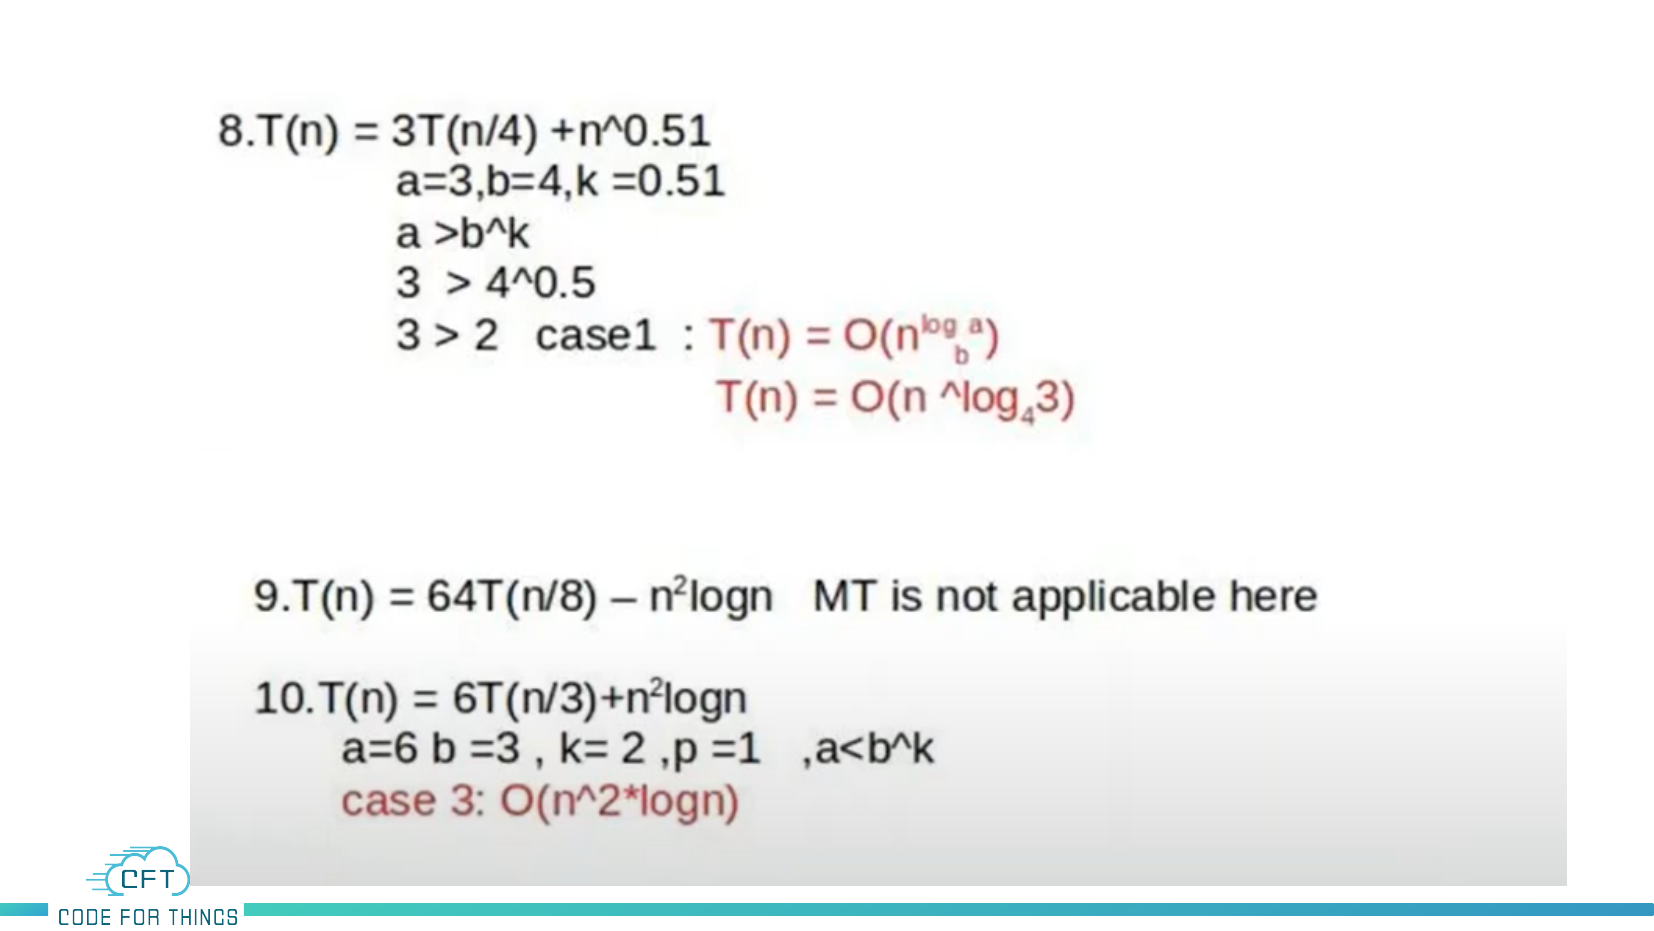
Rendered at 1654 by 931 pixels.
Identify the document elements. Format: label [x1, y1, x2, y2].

picture [59, 58, 1567, 925]
